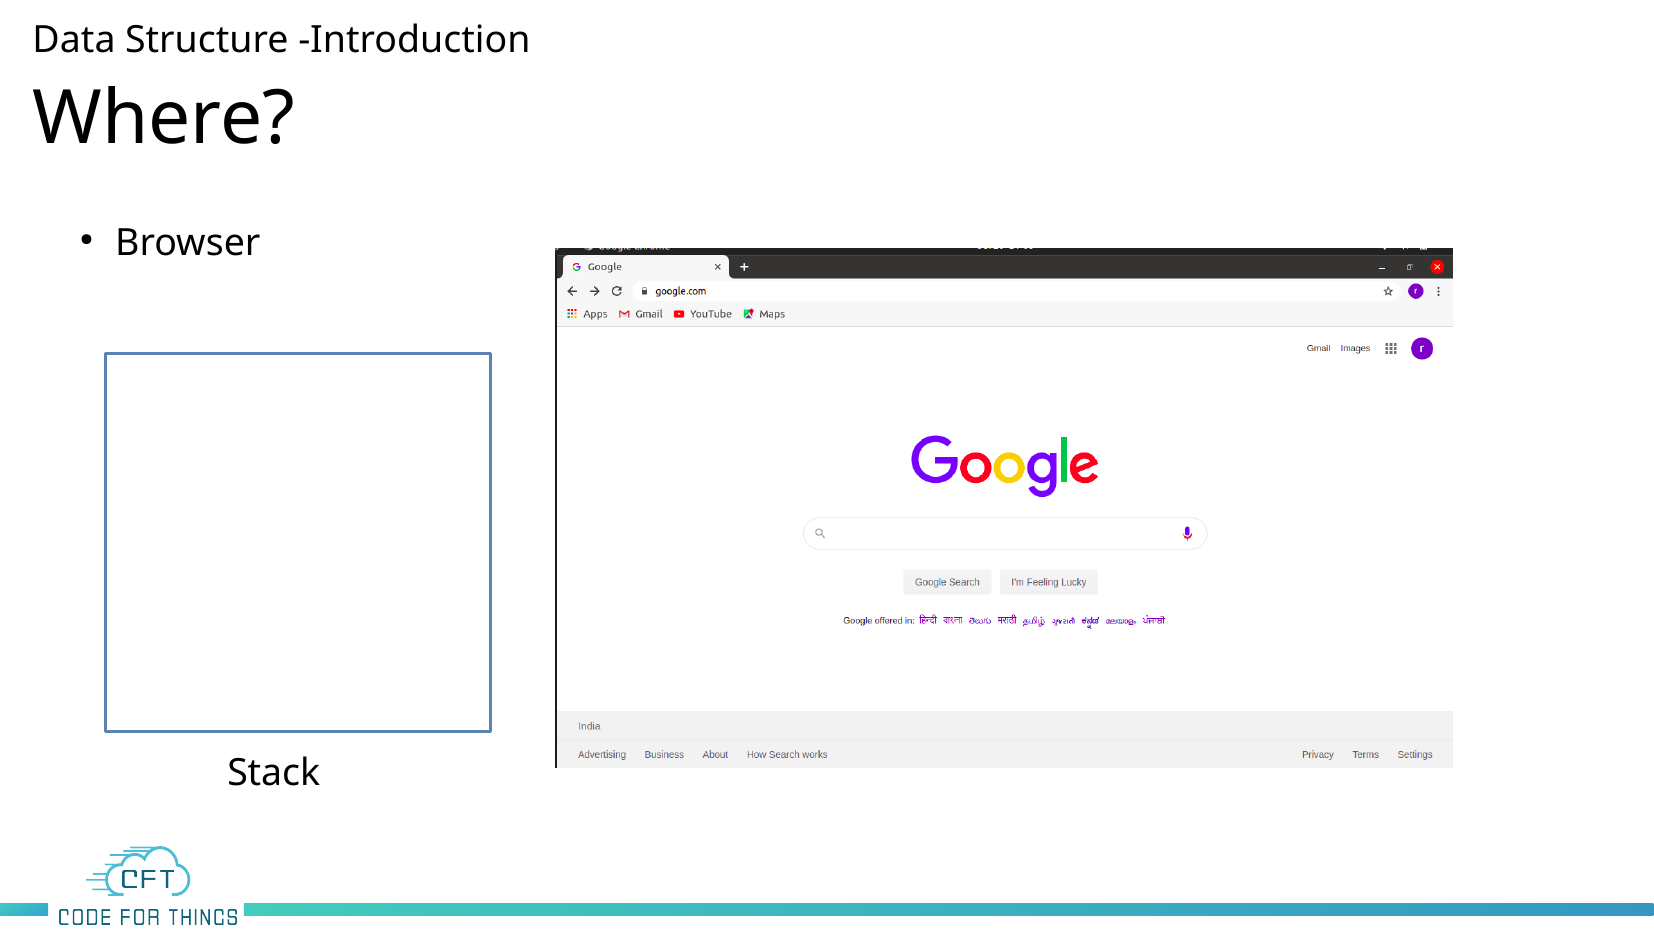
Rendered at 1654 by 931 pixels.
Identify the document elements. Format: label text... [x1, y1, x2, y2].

text_box Stack [177, 738, 367, 797]
title Data Structure -Introduction Where? [32, 12, 1184, 166]
text_box [105, 353, 491, 732]
picture [555, 248, 1453, 768]
text_box Browser [64, 207, 449, 267]
picture [59, 846, 237, 925]
